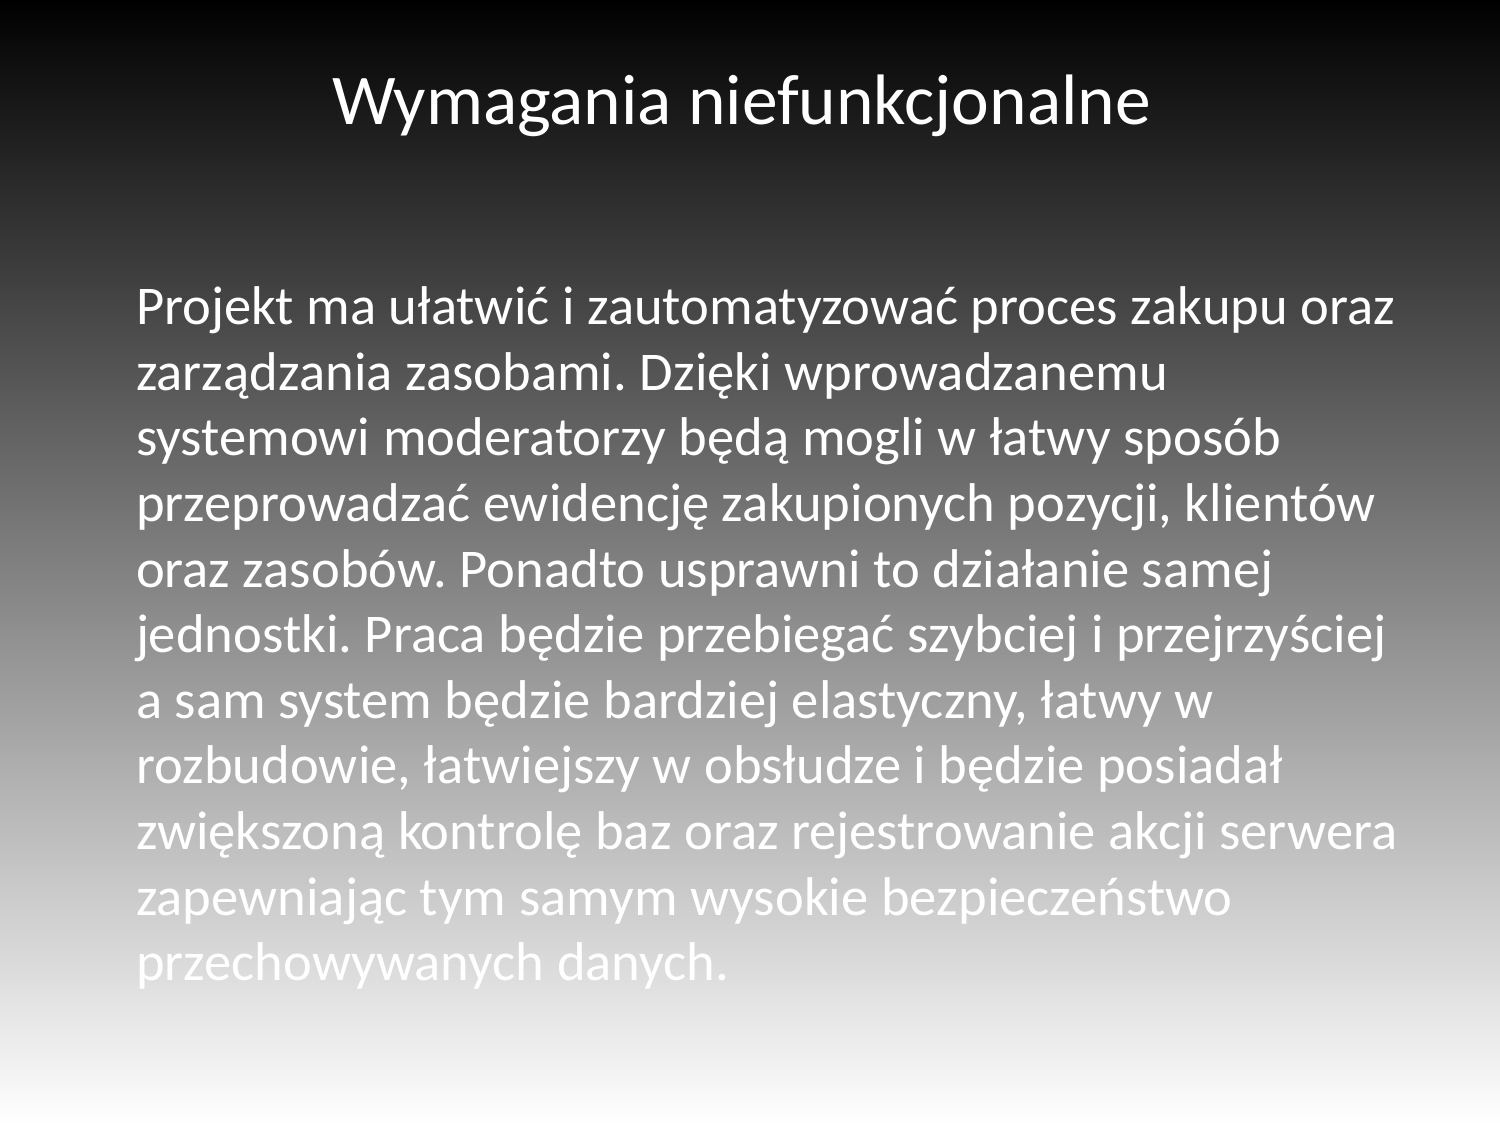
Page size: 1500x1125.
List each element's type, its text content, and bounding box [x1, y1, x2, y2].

list Projekt ma ułatwić i zautomatyzować proces zakupu oraz zarządzania zasobami. Dzięki wprowadzanemu systemowi moderatorzy będą mogli w łatwy sposób przeprowadzać ewidencję zakupionych pozycji, klientów oraz zasobów. Ponadto usprawni to działanie samej jednostki. Praca będzie przebiegać szybciej i przejrzyściej a sam system będzie bardziej elastyczny, łatwy w rozbudowie, łatwiejszy w obsłudze i będzie posiadał zwiększoną kontrolę baz oraz rejestrowanie akcji serwera zapewniając tym samym wysokie bezpieczeństwo przechowywanych danych. [75, 262, 1425, 1005]
title Wymagania niefunkcjonalne [75, 45, 1425, 233]
